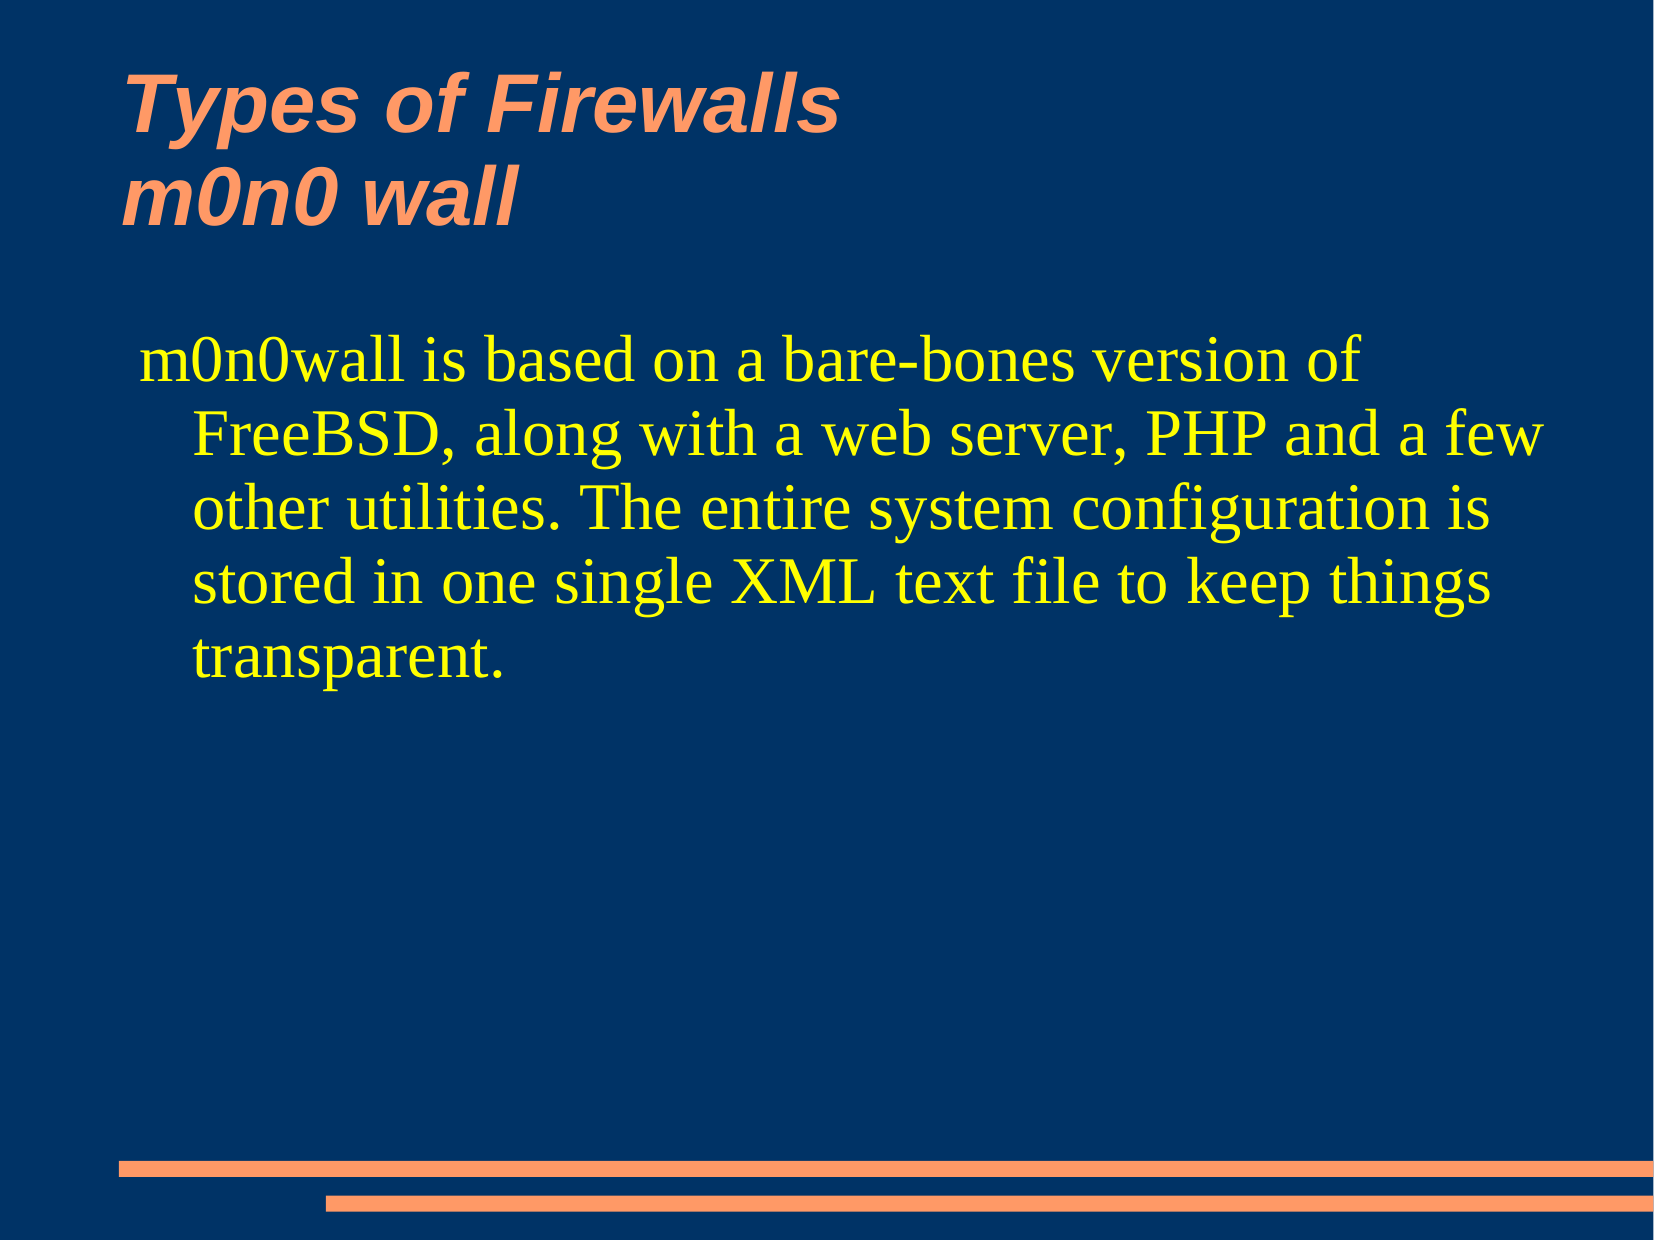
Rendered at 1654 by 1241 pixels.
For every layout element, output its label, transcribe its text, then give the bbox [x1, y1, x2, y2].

list m0n0wall is based on a bare-bones version of FreeBSD, along with a web server, PHP and a few other utilities. The entire system configuration is stored in one single XML text file to keep things transparent. [121, 322, 1561, 1133]
title Types of Firewalls m0n0 wall [121, 46, 1534, 254]
